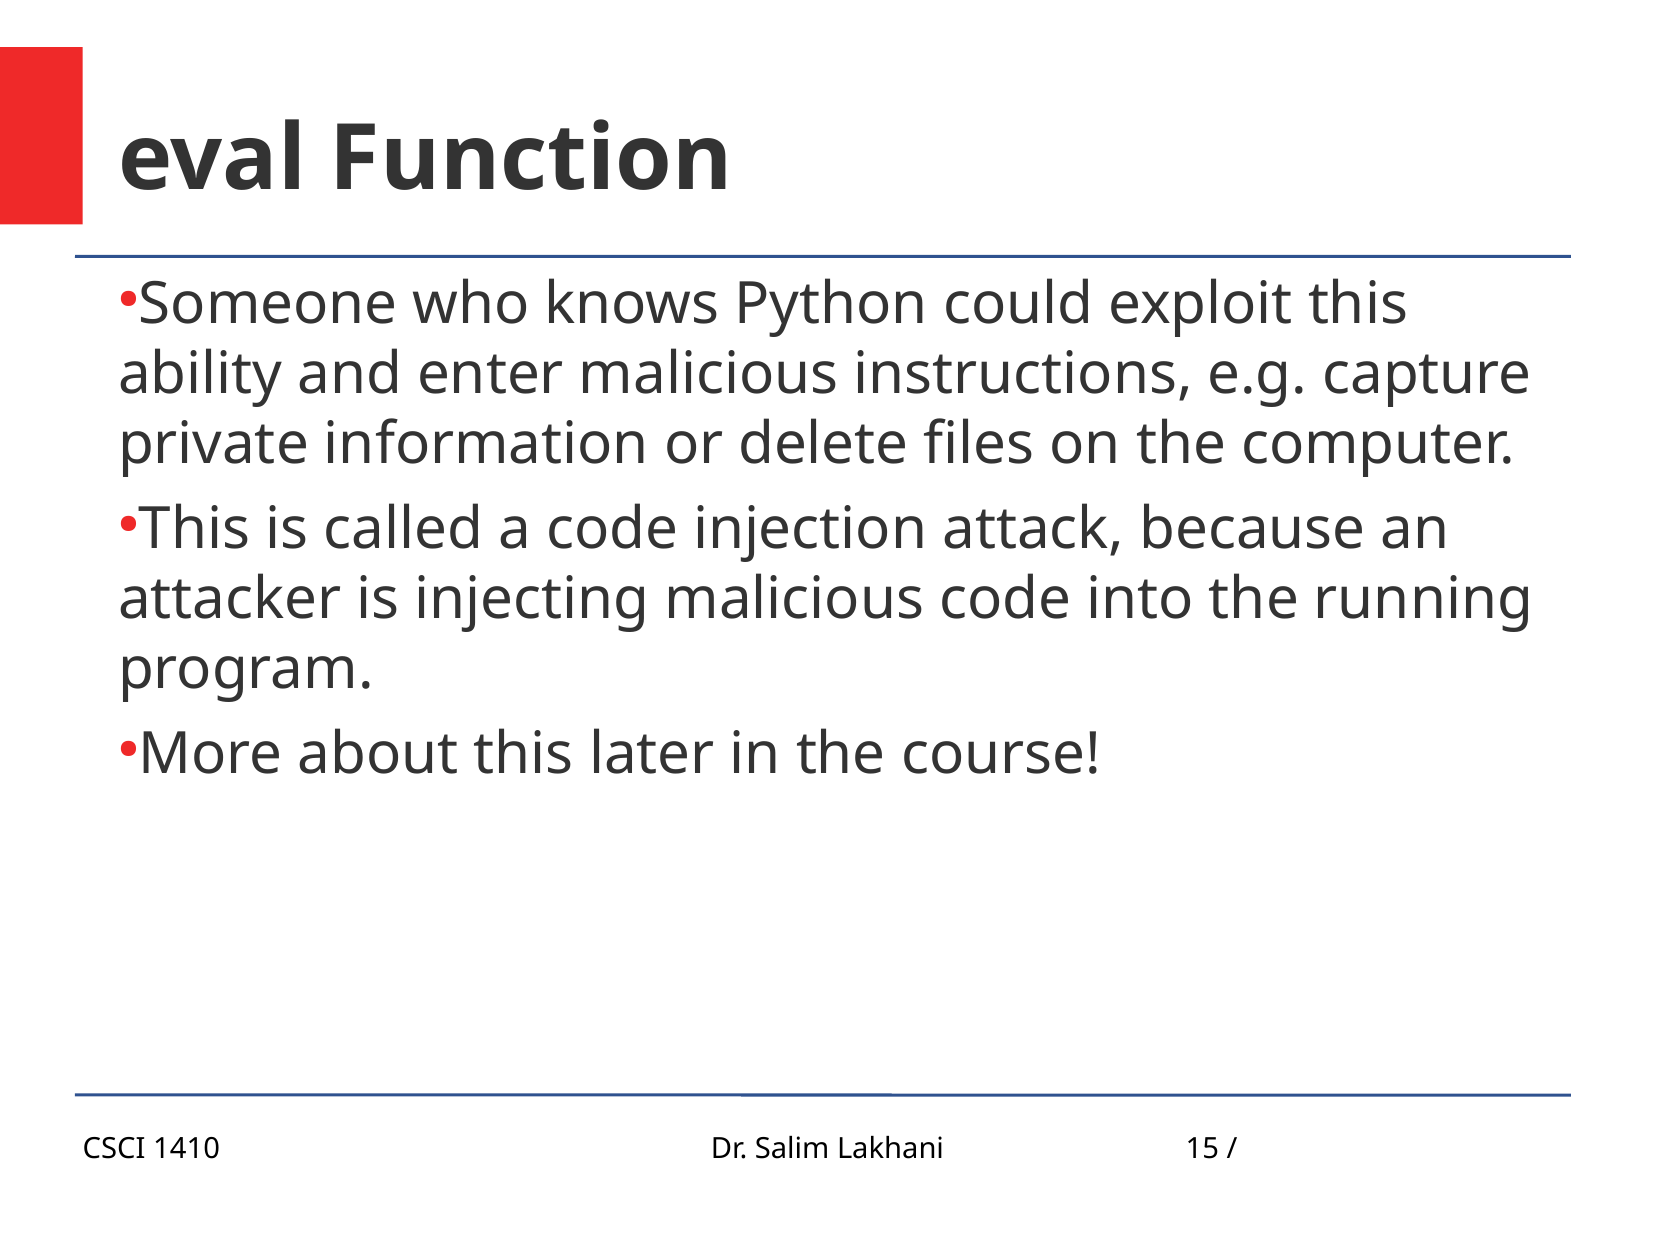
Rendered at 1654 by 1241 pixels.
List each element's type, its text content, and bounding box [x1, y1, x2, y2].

list Someone who knows Python could exploit this ability and enter malicious instructions, e.g. capture private information or delete files on the computer. This is called a code injection attack, because an attacker is injecting malicious code into the running program. More about this later in the course! [118, 265, 1536, 1081]
text_box CSCI 1410 [82, 1129, 468, 1216]
text_box / [1185, 1129, 1571, 1216]
text_box Dr. Salim Lakhani [565, 1129, 1090, 1216]
title eval Function [118, 49, 1571, 257]
